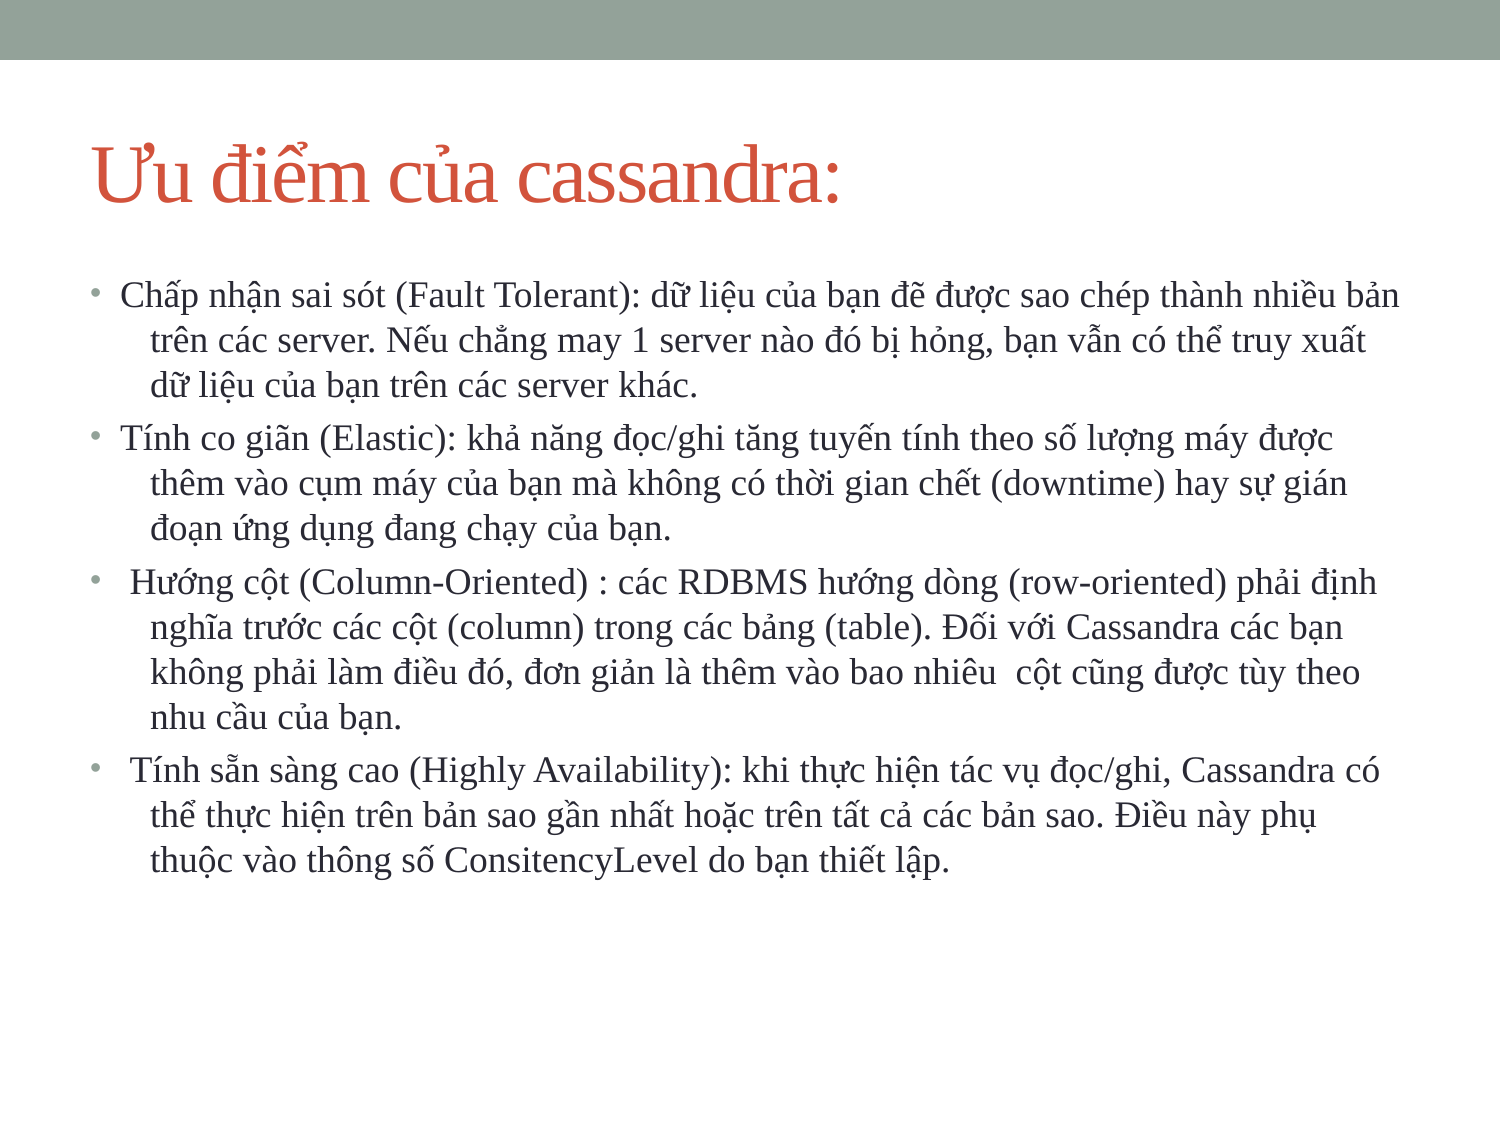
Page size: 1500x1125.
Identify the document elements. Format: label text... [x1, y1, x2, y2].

title Ưu điểm của cassandra: [75, 87, 1426, 251]
list Chấp nhận sai sót (Fault Tolerant): dữ liệu của bạn đẽ được sao chép thành nhiều bản trên các server. Nếu chẳng may 1 server nào đó bị hỏng, bạn vẫn có thể truy xuất dữ liệu của bạn trên các server khác. Tính co giãn (Elastic): khả năng đọc/ghi tăng tuyến tính theo số lượng máy được thêm vào cụm máy của bạn mà không có thời gian chết (downtime) hay sự gián đoạn ứng dụng đang chạy của bạn. Hướng cột (Column-Oriented) : các RDBMS hướng dòng (row-oriented) phải định nghĩa trước các cột (column) trong các bảng (table). Đối với Cassandra các bạn không phải làm điều đó, đơn giản là thêm vào bao nhiêu cột cũng được tùy theo nhu cầu của bạn. Tính sẵn sàng cao (Highly Availability): khi thực hiện tác vụ đọc/ghi, Cassandra có thể thực hiện trên bản sao gần nhất hoặc trên tất cả các bản sao. Điều này phụ thuộc vào thông số ConsitencyLevel do bạn thiết lập. [75, 262, 1426, 1063]
